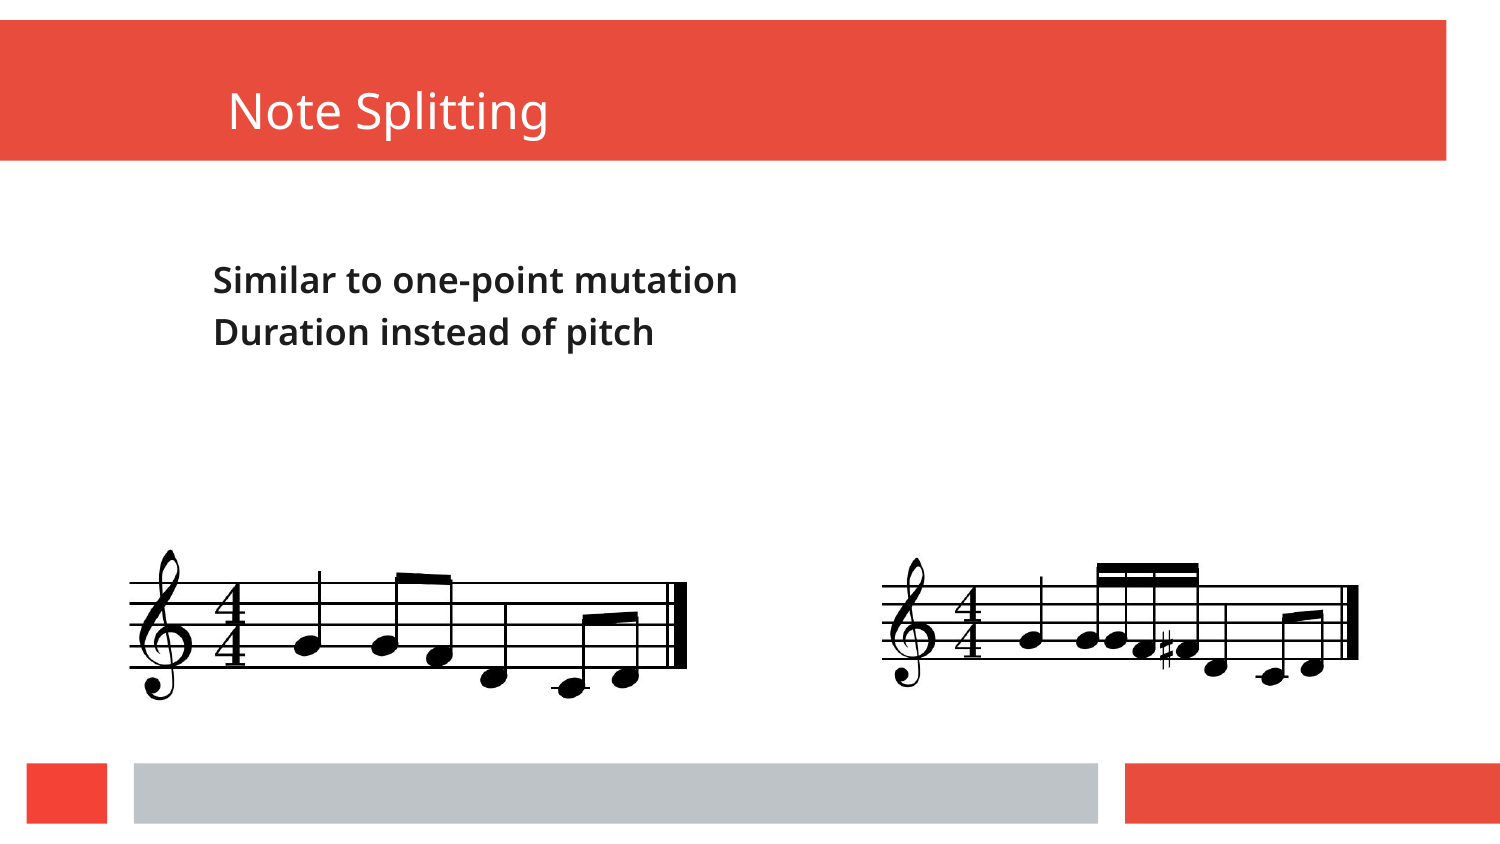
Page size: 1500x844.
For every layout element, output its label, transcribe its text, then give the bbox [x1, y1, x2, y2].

picture [105, 546, 706, 721]
list Similar to one-point mutation Duration instead of pitch [212, 257, 1368, 354]
picture [850, 539, 1388, 714]
title Note Splitting [212, 64, 1368, 215]
